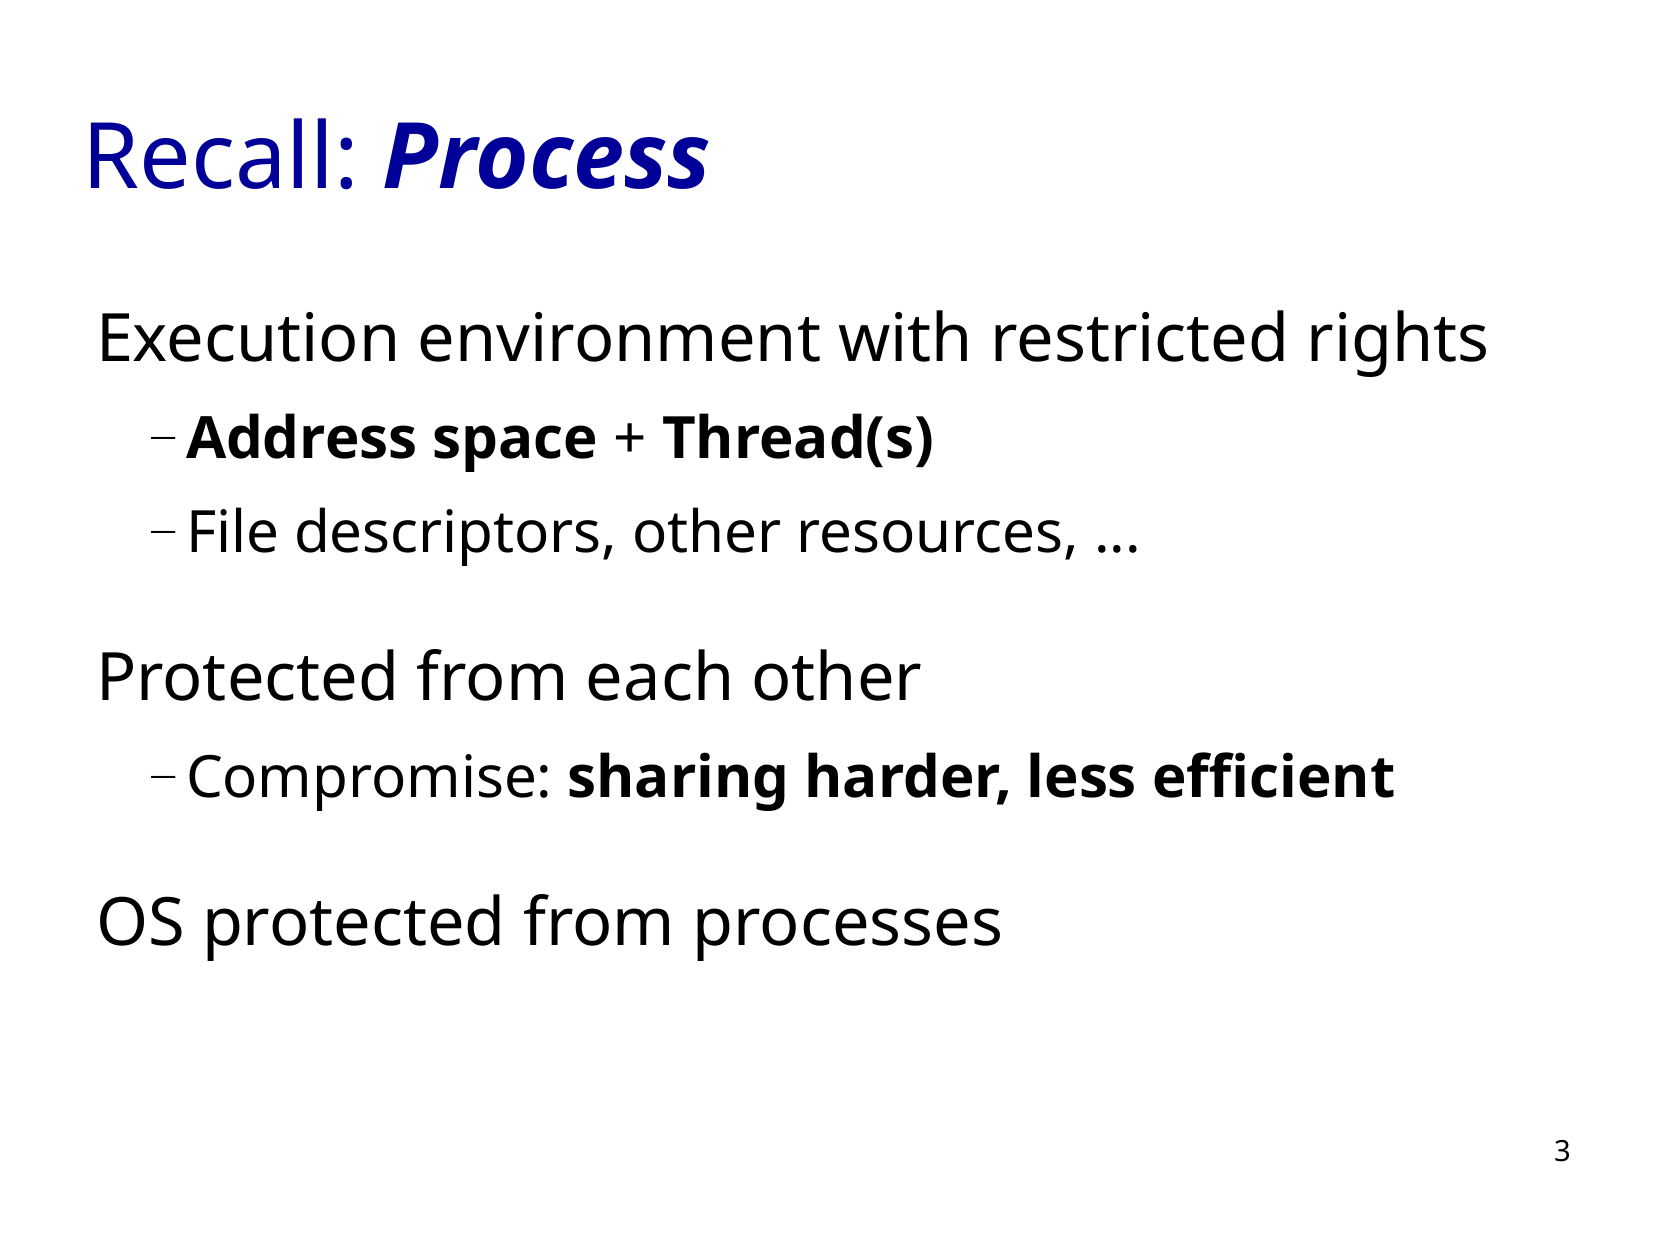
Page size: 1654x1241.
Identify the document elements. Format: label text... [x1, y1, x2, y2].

list Execution environment with restricted rights Address space + Thread(s) File descriptors, other resources, ... Protected from each other Compromise: sharing harder, less efficient OS protected from processes [60, 290, 1571, 1096]
title Recall: Process [82, 49, 1571, 257]
